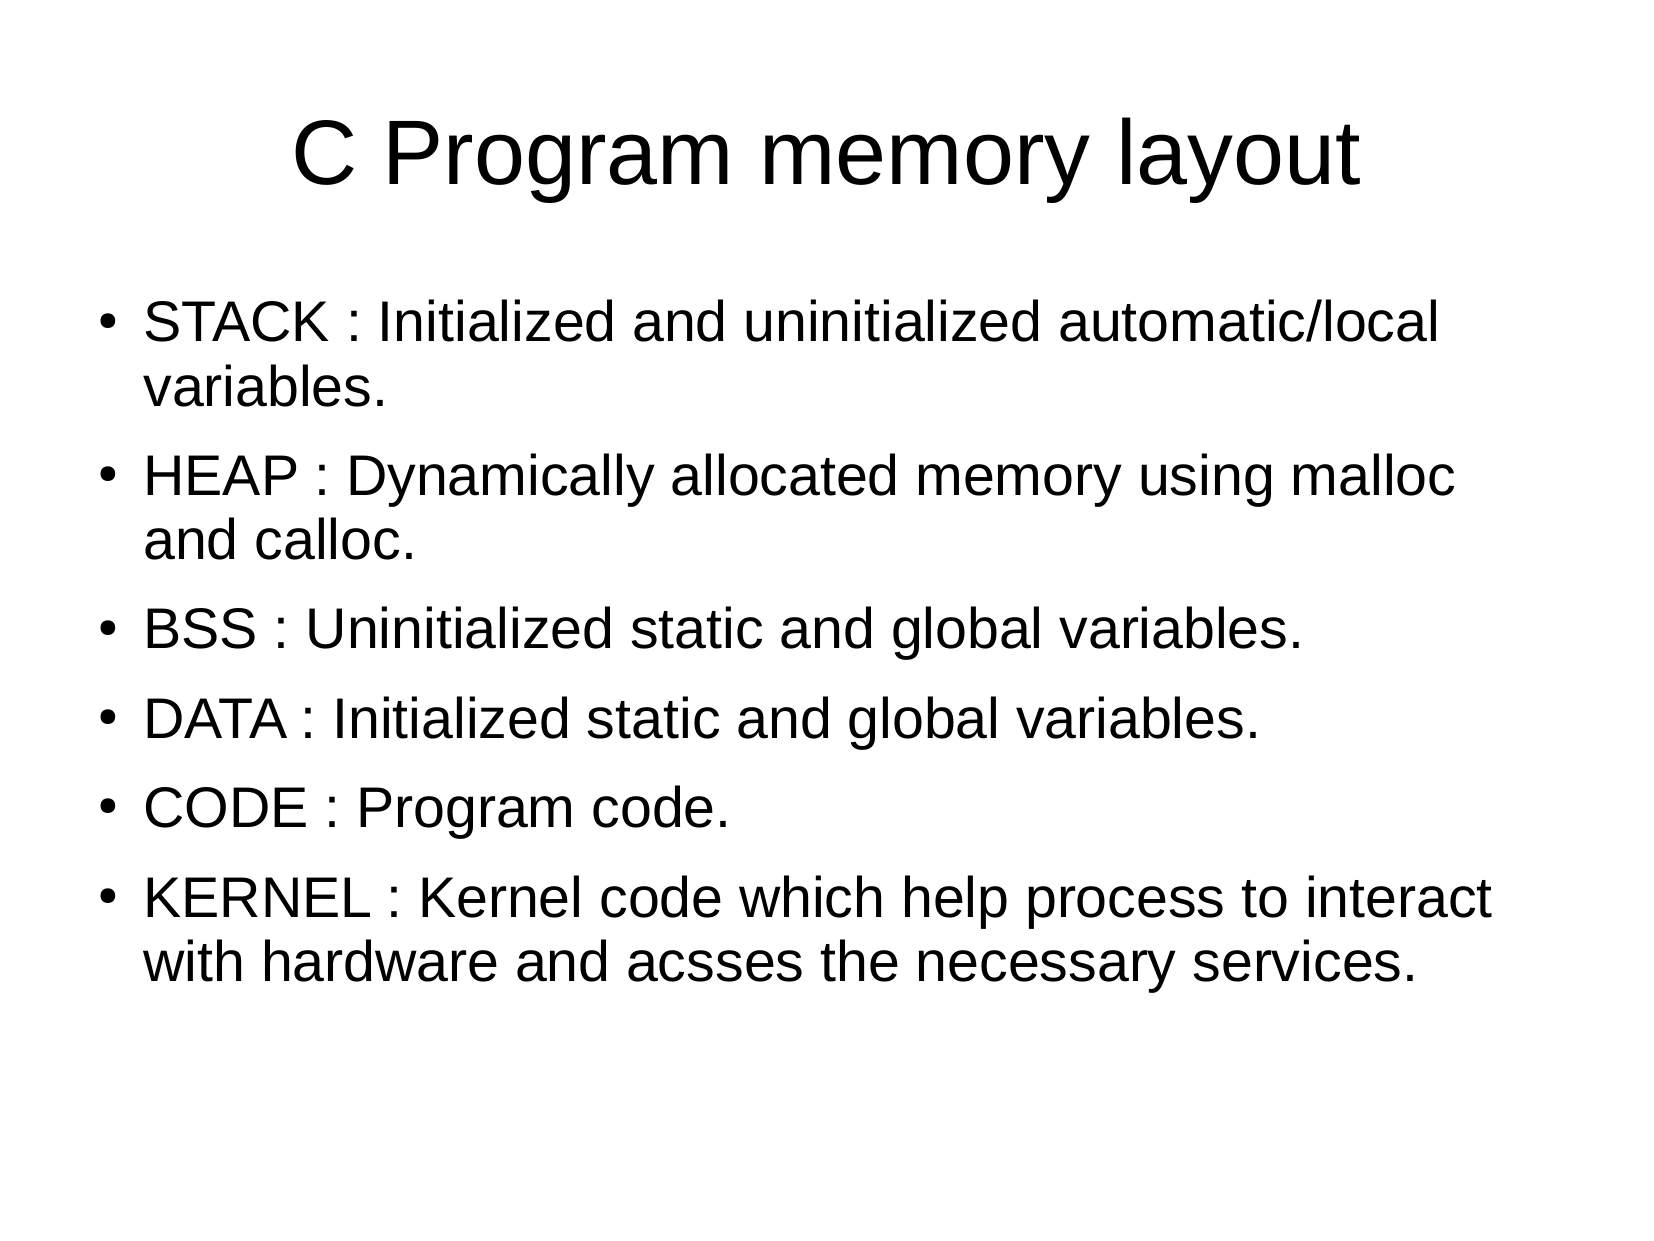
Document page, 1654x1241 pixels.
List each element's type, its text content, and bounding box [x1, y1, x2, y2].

title C Program memory layout [82, 49, 1571, 257]
list STACK : Initialized and uninitialized automatic/local variables. HEAP : Dynamically allocated memory using malloc and calloc. BSS : Uninitialized static and global variables. DATA : Initialized static and global variables. CODE : Program code. KERNEL : Kernel code which help process to interact with hardware and acsses the necessary services. [82, 290, 1538, 1010]
